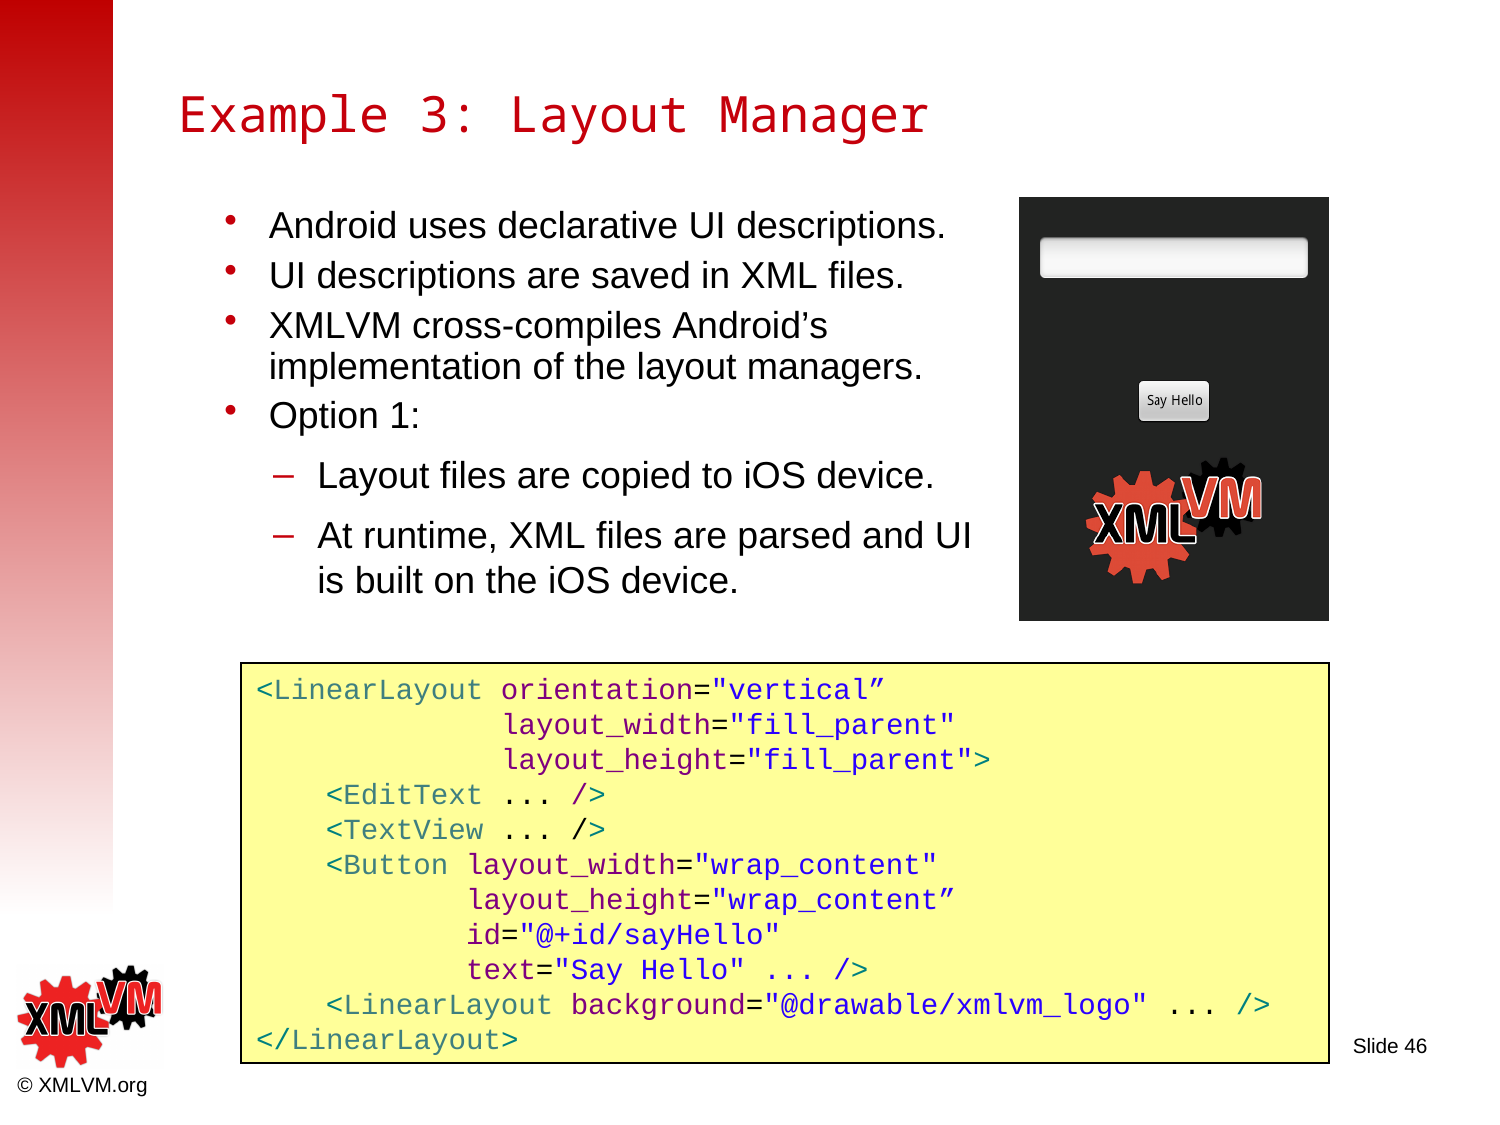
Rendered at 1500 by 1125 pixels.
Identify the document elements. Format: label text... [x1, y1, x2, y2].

picture [1019, 197, 1329, 621]
picture [16, 964, 164, 1069]
text_box <LinearLayout orientation="vertical” layout_width="fill_parent" layout_height="fill_parent"> <EditText ... /> <TextView ... /> <Button layout_width="wrap_content" layout_height="wrap_content” id="@+id/sayHello" text="Say Hello" ... /> <LinearLayout background="@drawable/xmlvm_logo" ... /> </LinearLayout> [241, 662, 1329, 1063]
list Android uses declarative UI descriptions. UI descriptions are saved in XML files. XMLVM cross-compiles Android’s implementation of the layout managers. Option 1: Layout files are copied to iOS device. At runtime, XML files are parsed and UI is built on the iOS device. [224, 206, 975, 653]
title Example 3: Layout Manager [164, 53, 1442, 179]
